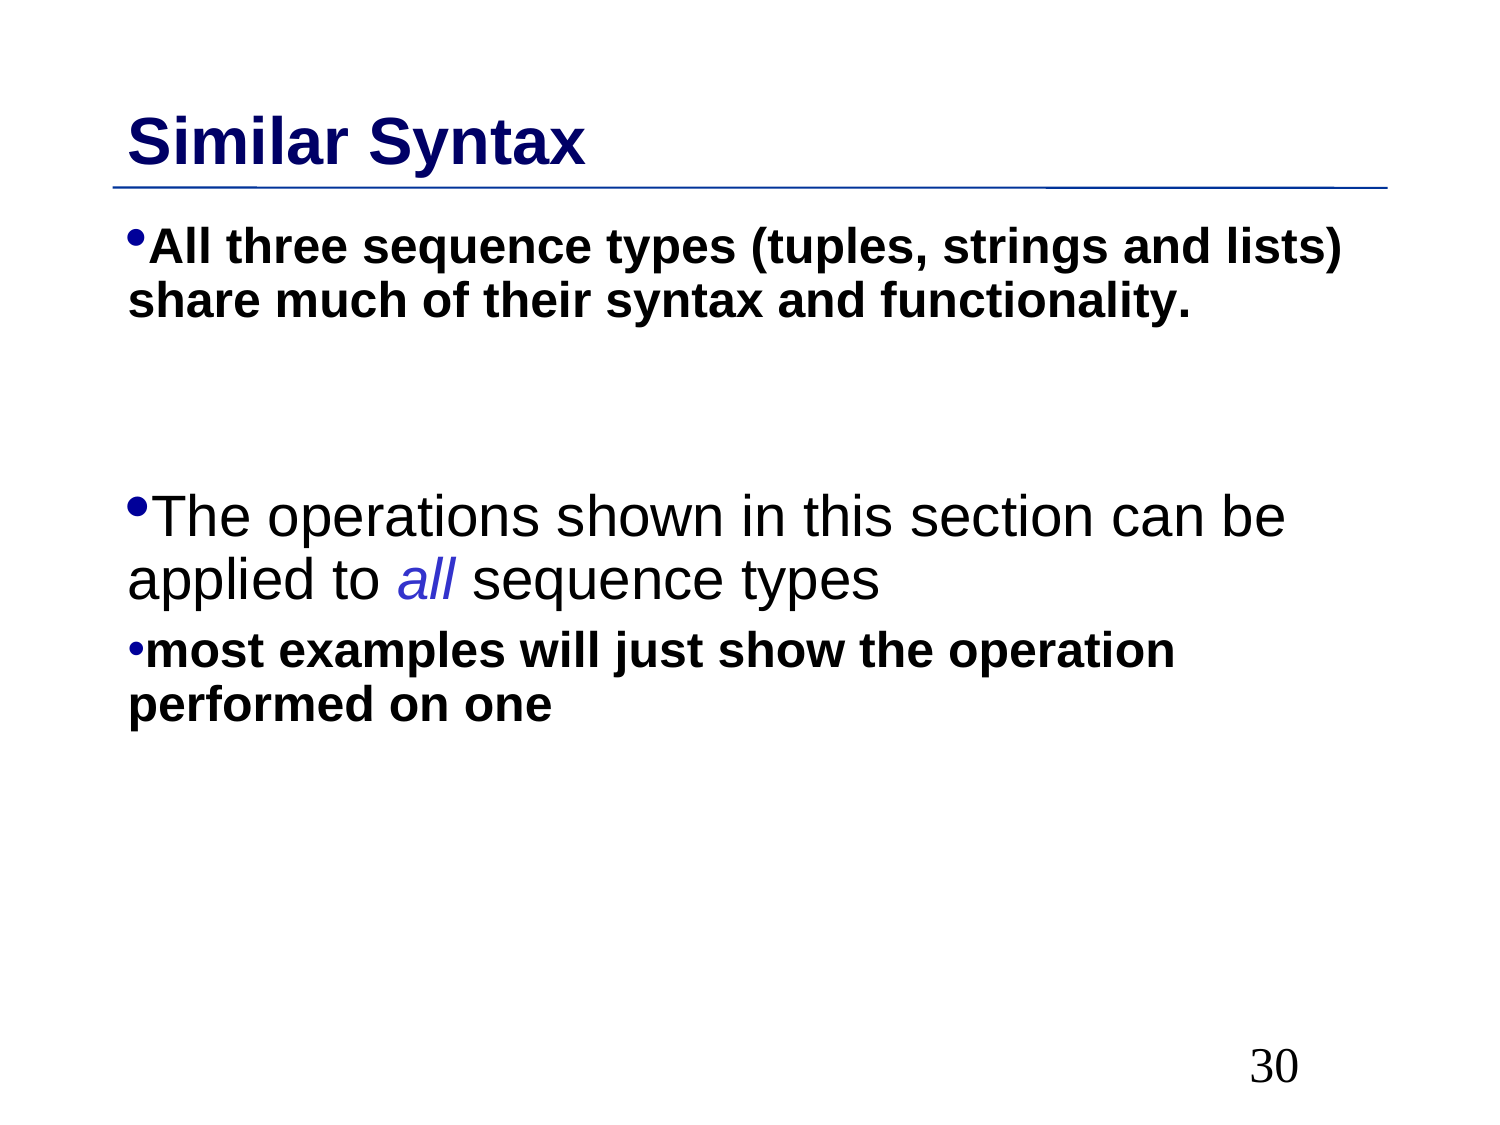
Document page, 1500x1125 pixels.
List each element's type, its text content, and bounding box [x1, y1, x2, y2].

title Similar Syntax [112, 89, 1388, 185]
text_box <number> [1074, 994, 1387, 1125]
list All three sequence types (tuples, strings and lists) share much of their syntax and functionality. The operations shown in this section can be applied to all sequence types most examples will just show the operation performed on one [112, 212, 1388, 741]
